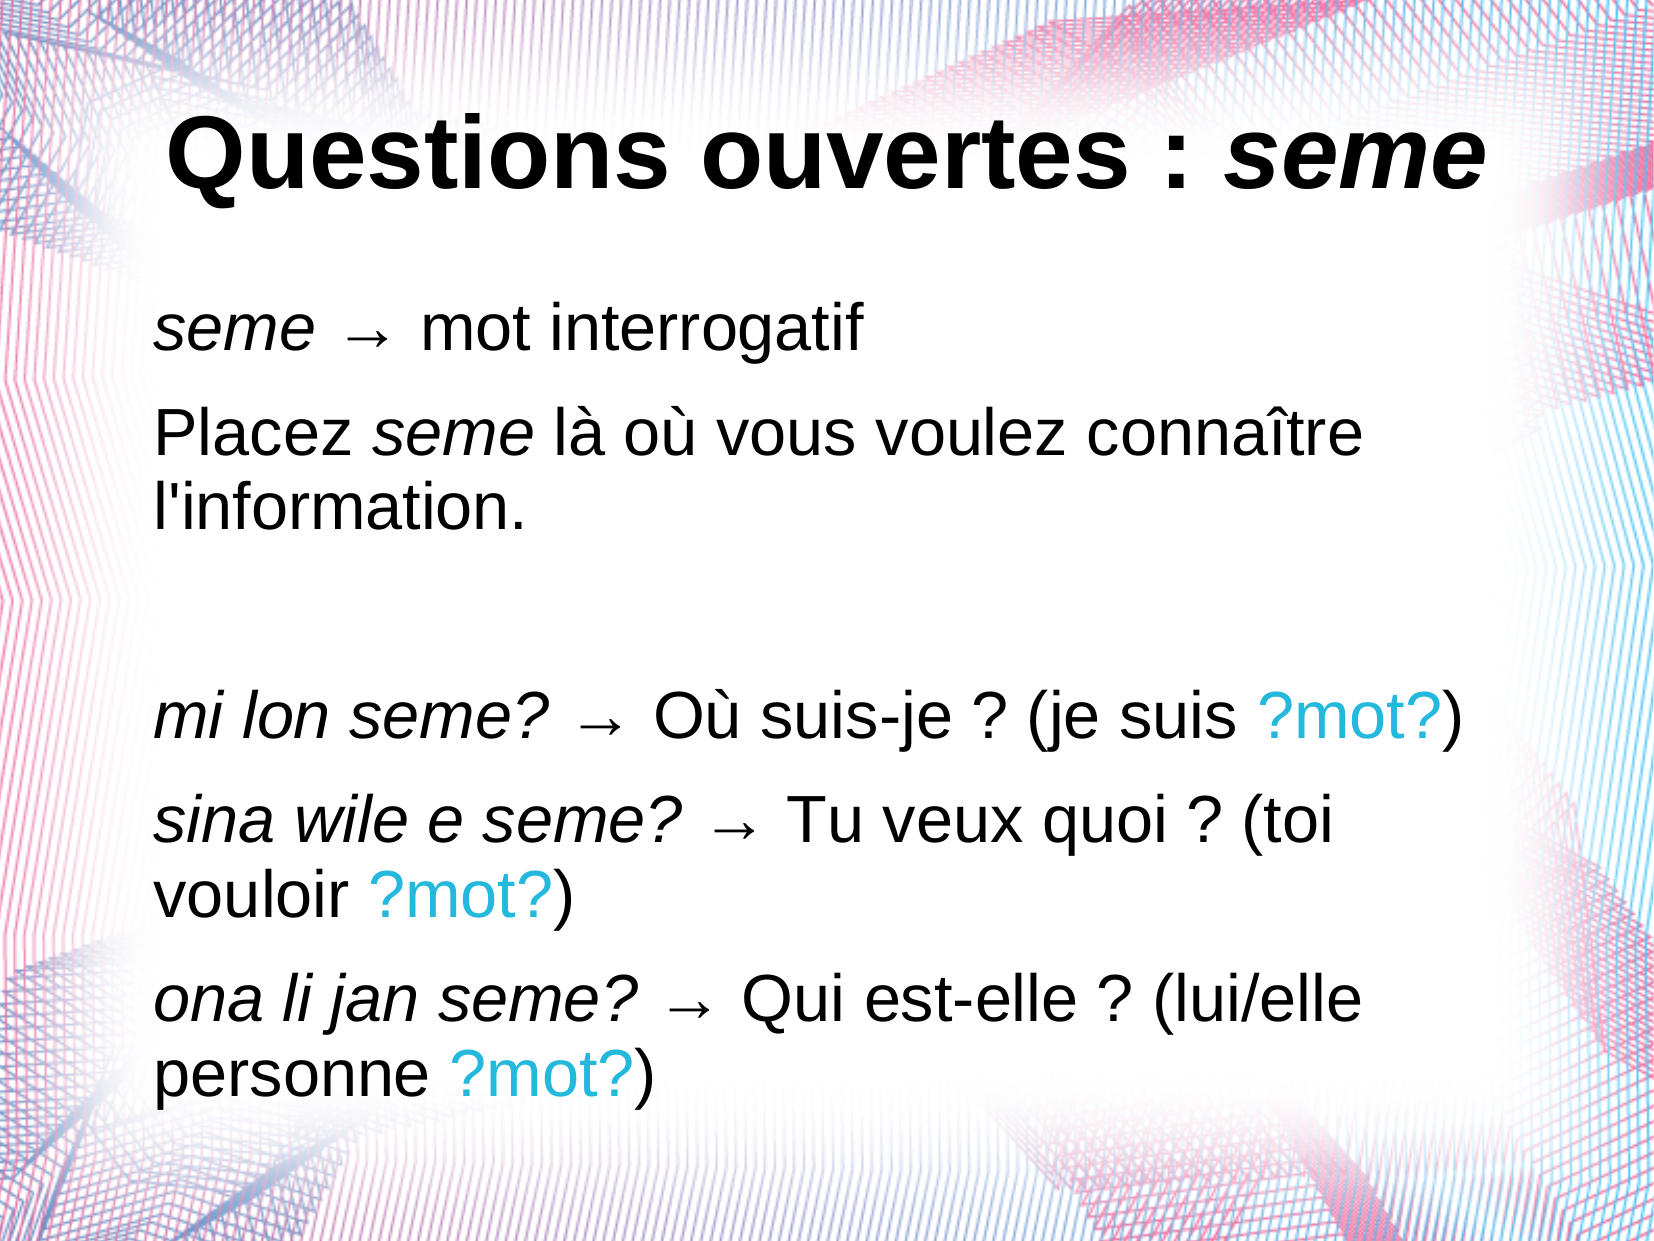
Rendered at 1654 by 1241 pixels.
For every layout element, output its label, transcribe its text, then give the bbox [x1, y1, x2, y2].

picture [0, 0, 1654, 1241]
title Questions ouvertes : seme [82, 49, 1571, 257]
list seme → mot interrogatif Placez seme là où vous voulez connaître l'information. mi lon seme? → Où suis-je ? (je suis ?mot?) sina wile e seme? → Tu veux quoi ? (toi vouloir ?mot?) ona li jan seme? → Qui est-elle ? (lui/elle personne ?mot?) [82, 290, 1571, 1111]
